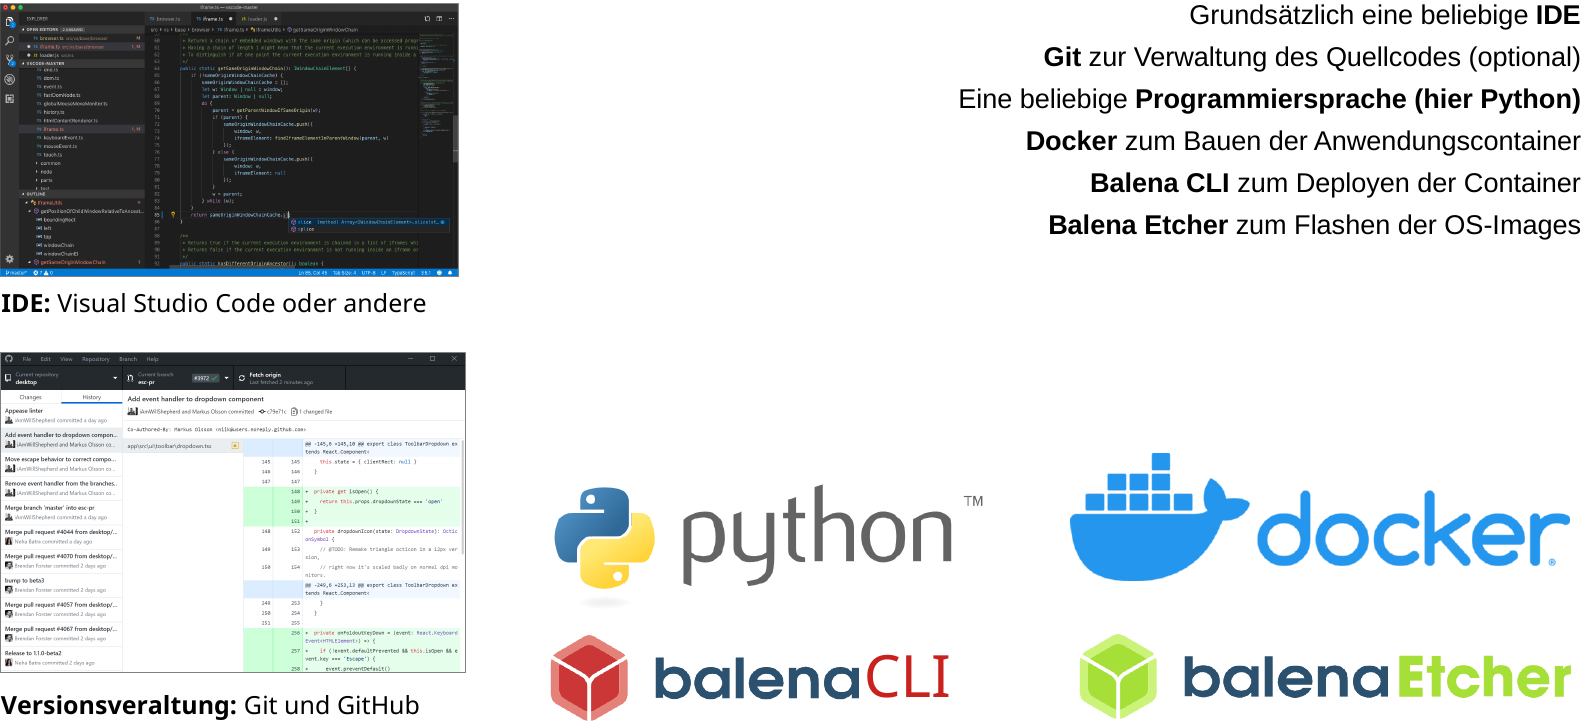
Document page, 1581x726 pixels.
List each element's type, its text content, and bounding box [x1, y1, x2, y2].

text_box CLI [849, 628, 986, 725]
picture [0, 352, 465, 672]
picture [1079, 634, 1571, 719]
list Grundsätzlich eine beliebige IDE Git zur Verwaltung des Quellcodes (optional) Eine beliebige Programmiersprache (hier Python) Docker zum Bauen der Anwendungscontainer Balena CLI zum Deployen der Container Balena Etcher zum Flashen der OS-Images [953, 0, 1581, 297]
picture [550, 635, 866, 721]
picture [1070, 453, 1570, 581]
picture [0, 3, 458, 277]
picture [549, 481, 987, 611]
text_box Versionsveraltung: Git und GitHub [0, 680, 401, 725]
text_box IDE: Visual Studio Code oder andere [1, 278, 401, 324]
